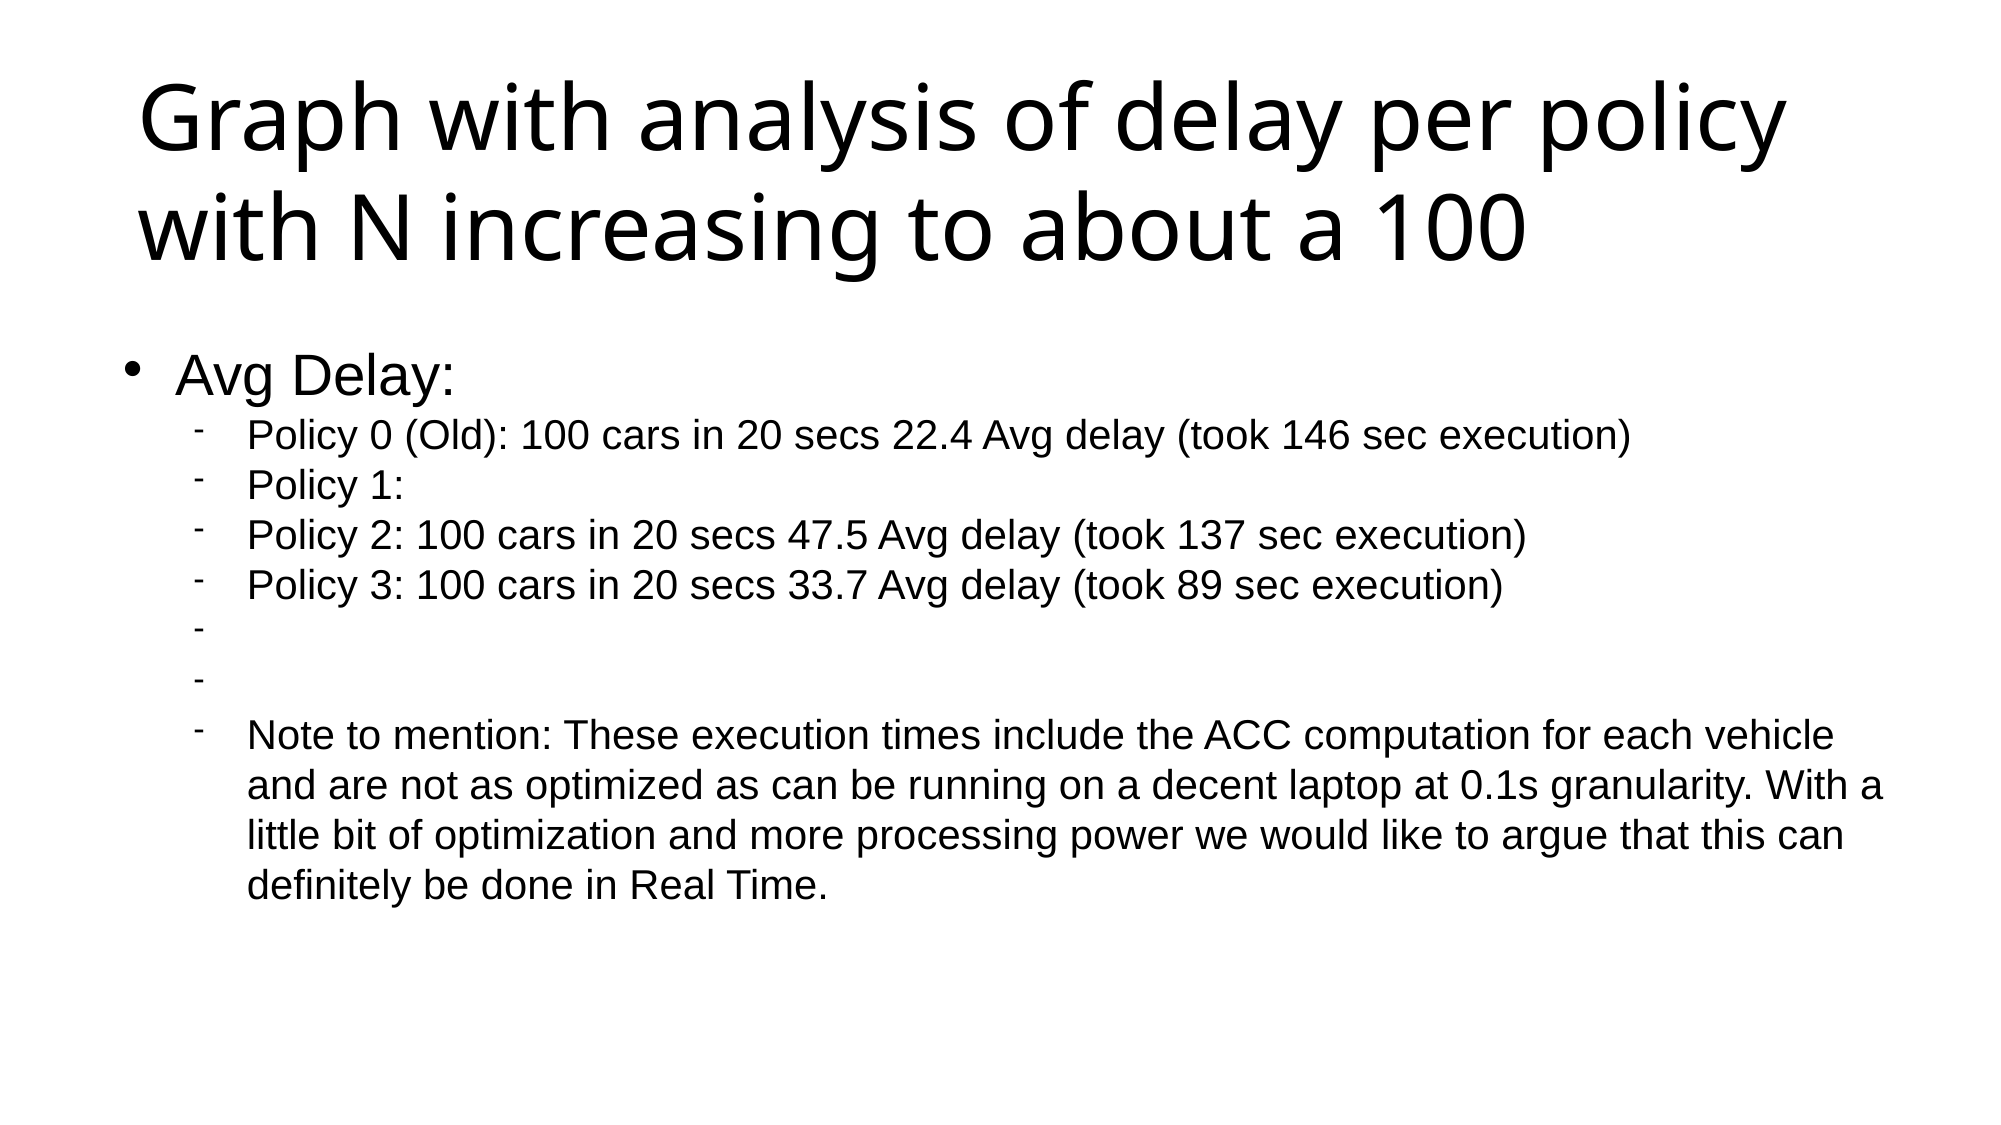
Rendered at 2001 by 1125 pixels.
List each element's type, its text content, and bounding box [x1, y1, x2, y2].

text_box Graph with analysis of delay per policy with N increasing to about a 100 [137, 8, 1863, 330]
text_box Avg Delay: Policy 0 (Old): 100 cars in 20 secs 22.4 Avg delay (took 146 sec execution) Policy 1: Policy 2: 100 cars in 20 secs 47.5 Avg delay (took 137 sec execution) Policy 3: 100 cars in 20 secs 33.7 Avg delay (took 89 sec execution) Note to mention: These execution times include the ACC computation for each vehicle and are not as optimized as can be running on a decent laptop at 0.1s granularity. With a little bit of optimization and more processing power we would like to argue that this can definitely be done in Real Time. [105, 337, 1905, 990]
